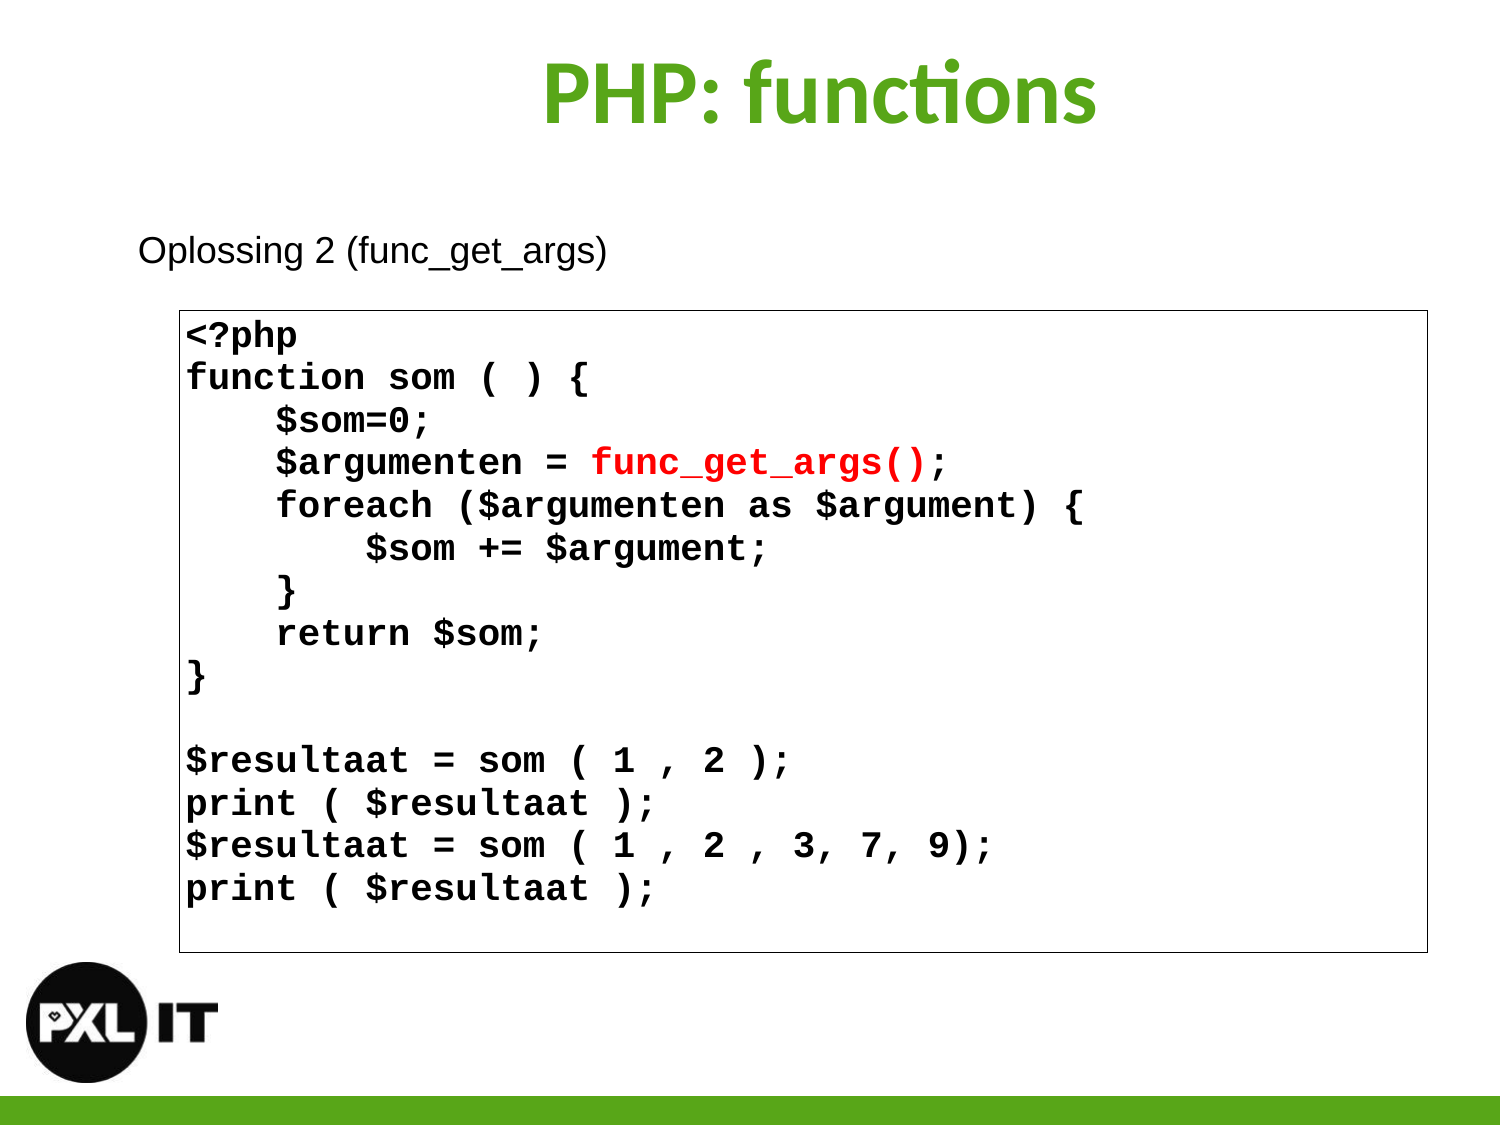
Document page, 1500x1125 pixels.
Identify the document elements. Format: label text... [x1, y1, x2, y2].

table_header <?php function som ( ) { $som=0; $argumenten = func_get_args(); foreach ($argumenten as $argument) { $som += $argument; } return $som; } $resultaat = som ( 1 , 2 ); print ( $resultaat ); $resultaat = som ( 1 , 2 , 3, 7, 9); print ( $resultaat ); [180, 311, 1427, 952]
picture [26, 962, 218, 1083]
text_box PHP: functions [201, 24, 1440, 151]
text_box Oplossing 2 (func_get_args) [123, 210, 1269, 586]
